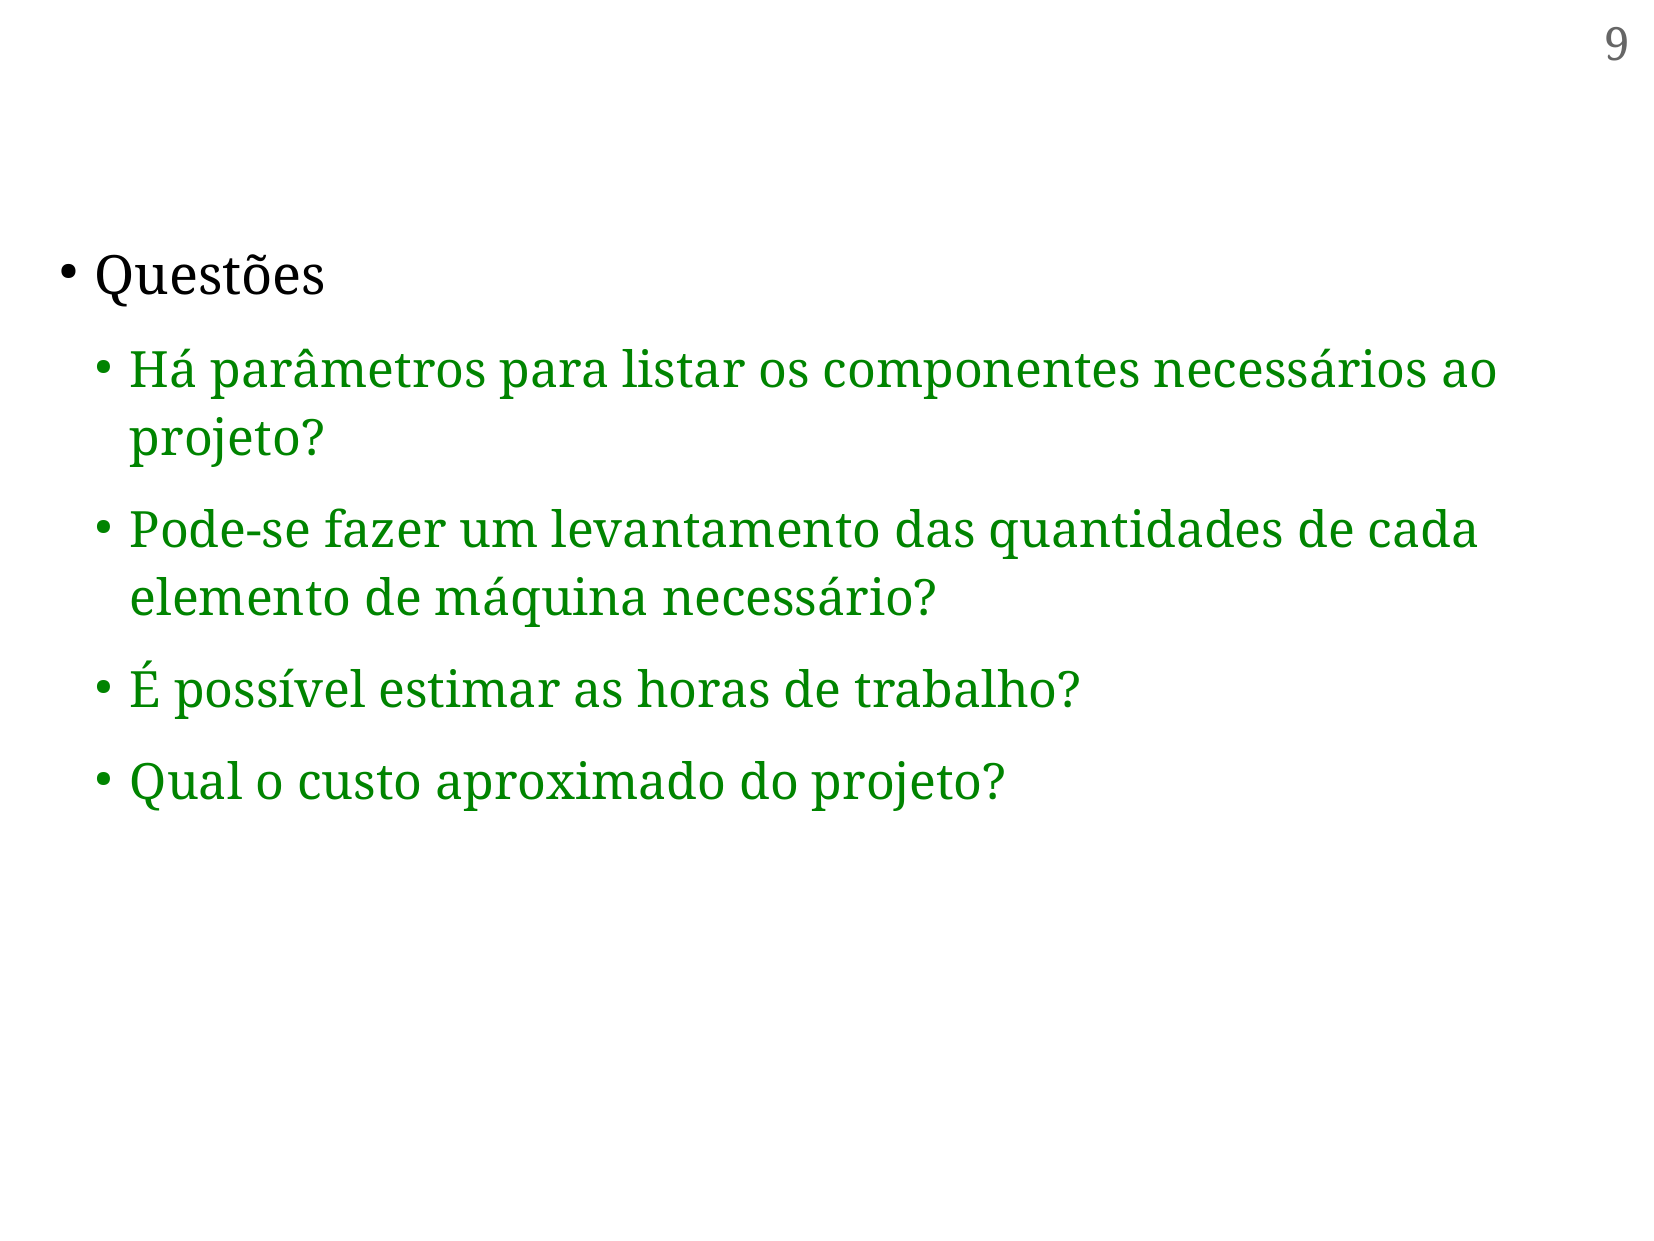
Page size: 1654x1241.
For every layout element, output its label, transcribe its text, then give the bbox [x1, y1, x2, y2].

list Questões Há parâmetros para listar os componentes necessários ao projeto? Pode-se fazer um levantamento das quantidades de cada elemento de máquina necessário? É possível estimar as horas de trabalho? Qual o custo aproximado do projeto? [59, 236, 1595, 1211]
